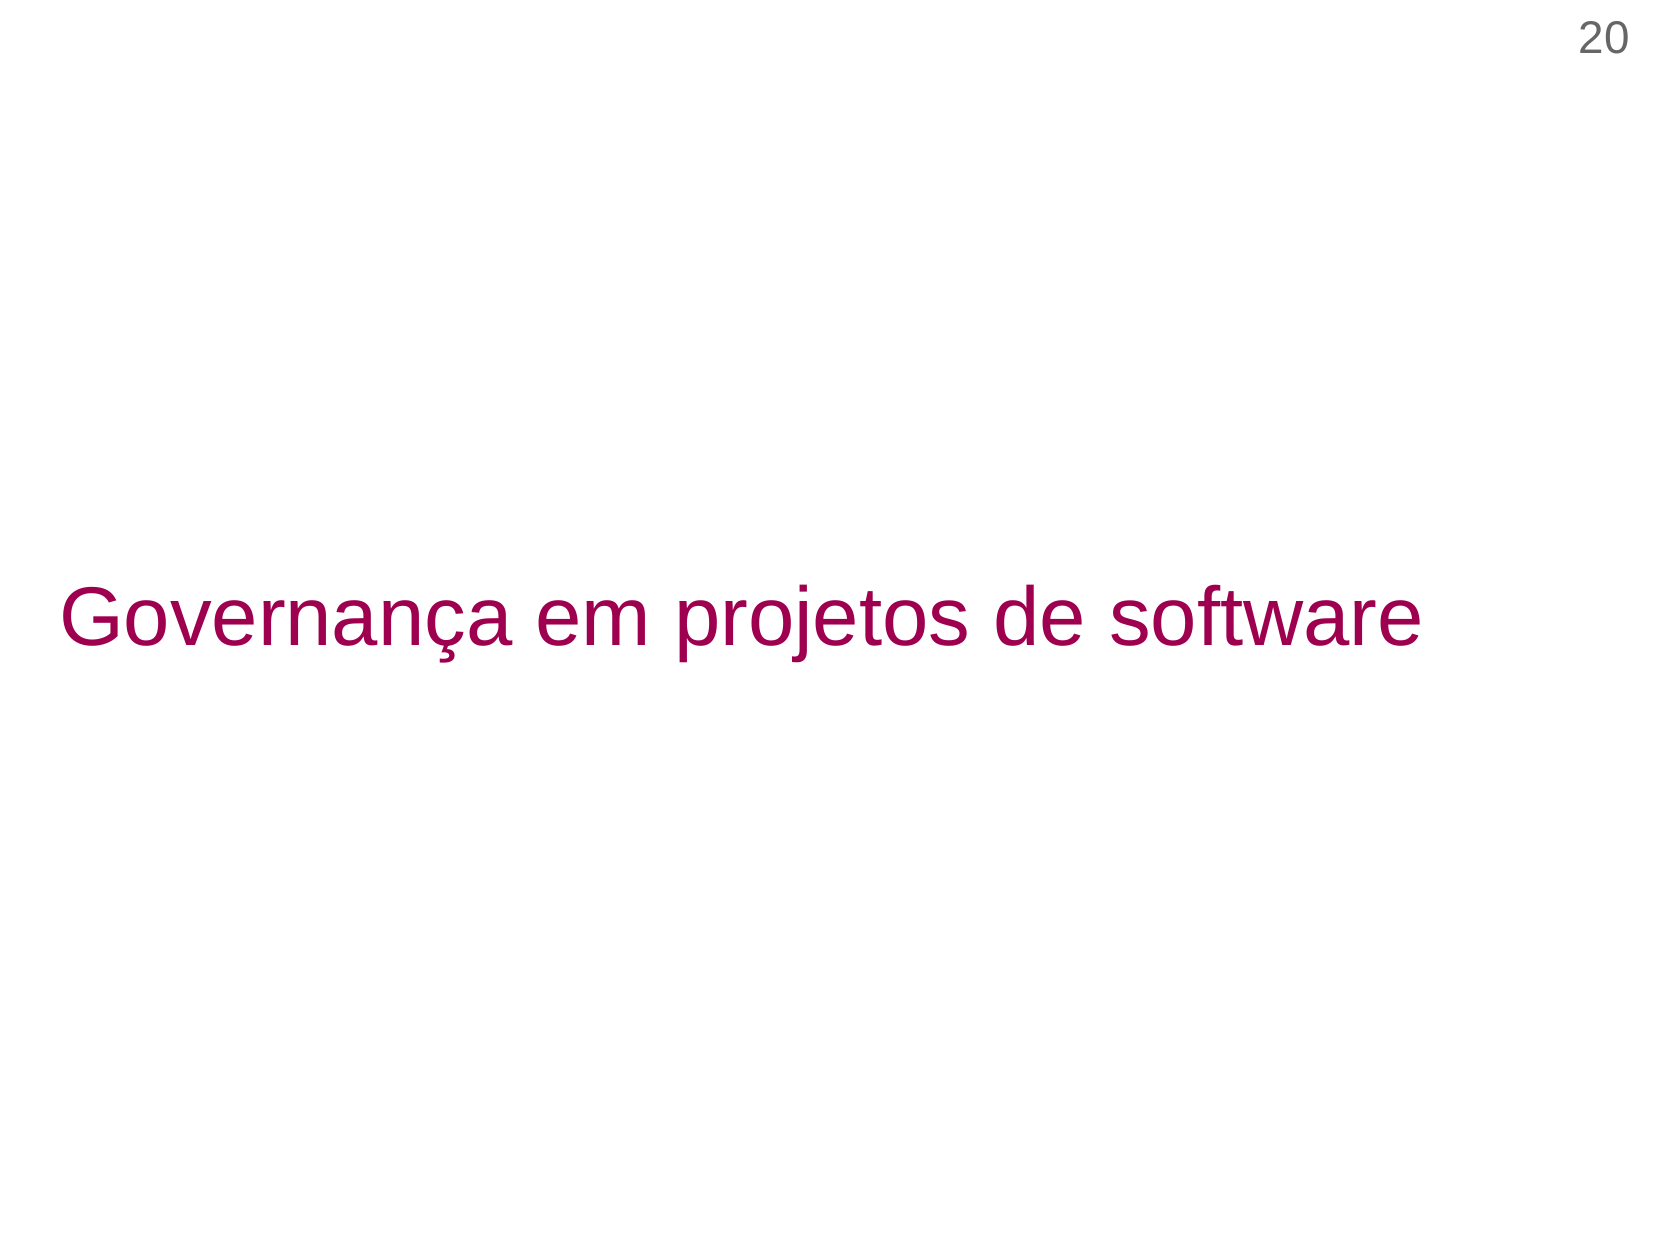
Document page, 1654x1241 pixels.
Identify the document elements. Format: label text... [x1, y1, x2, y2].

title Governança em projetos de software [59, 29, 1595, 1211]
